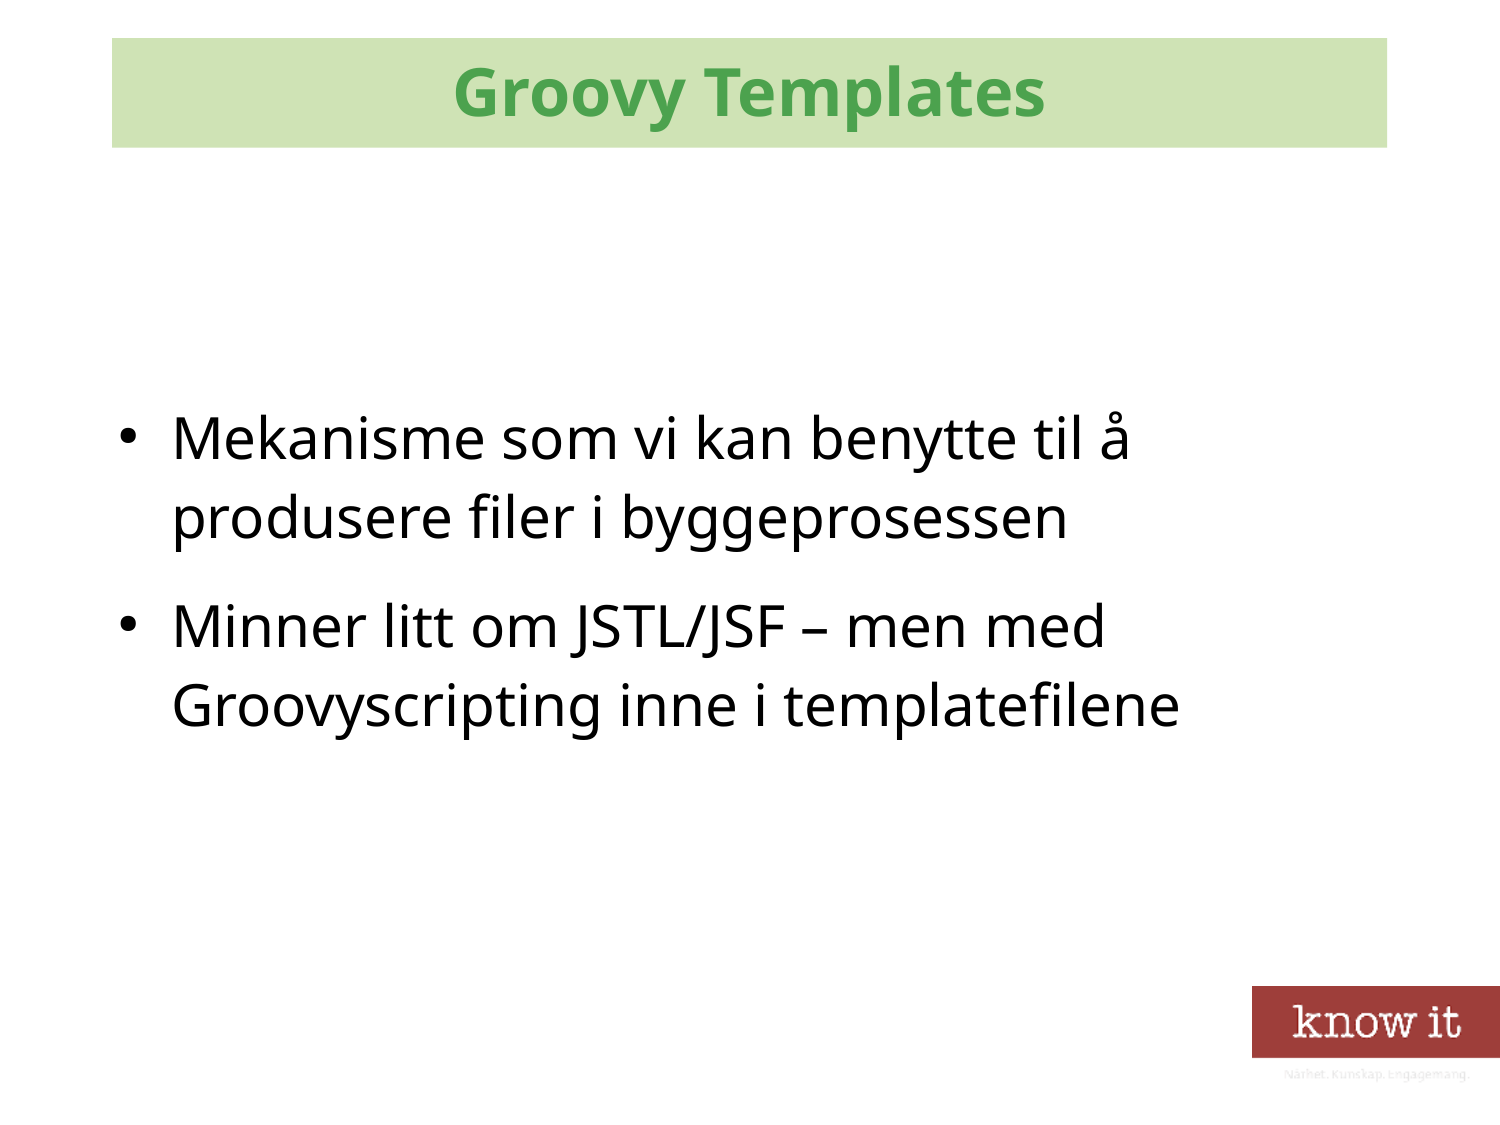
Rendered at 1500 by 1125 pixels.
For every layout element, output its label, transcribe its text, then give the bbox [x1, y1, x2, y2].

picture [1252, 986, 1500, 1058]
text_box Groovy Templates [112, 38, 1388, 148]
list Mekanisme som vi kan benytte til å produsere filer i byggeprosessen Minner litt om JSTL/JSF – men med Groovyscripting inne i templatefilene [100, 397, 1360, 699]
